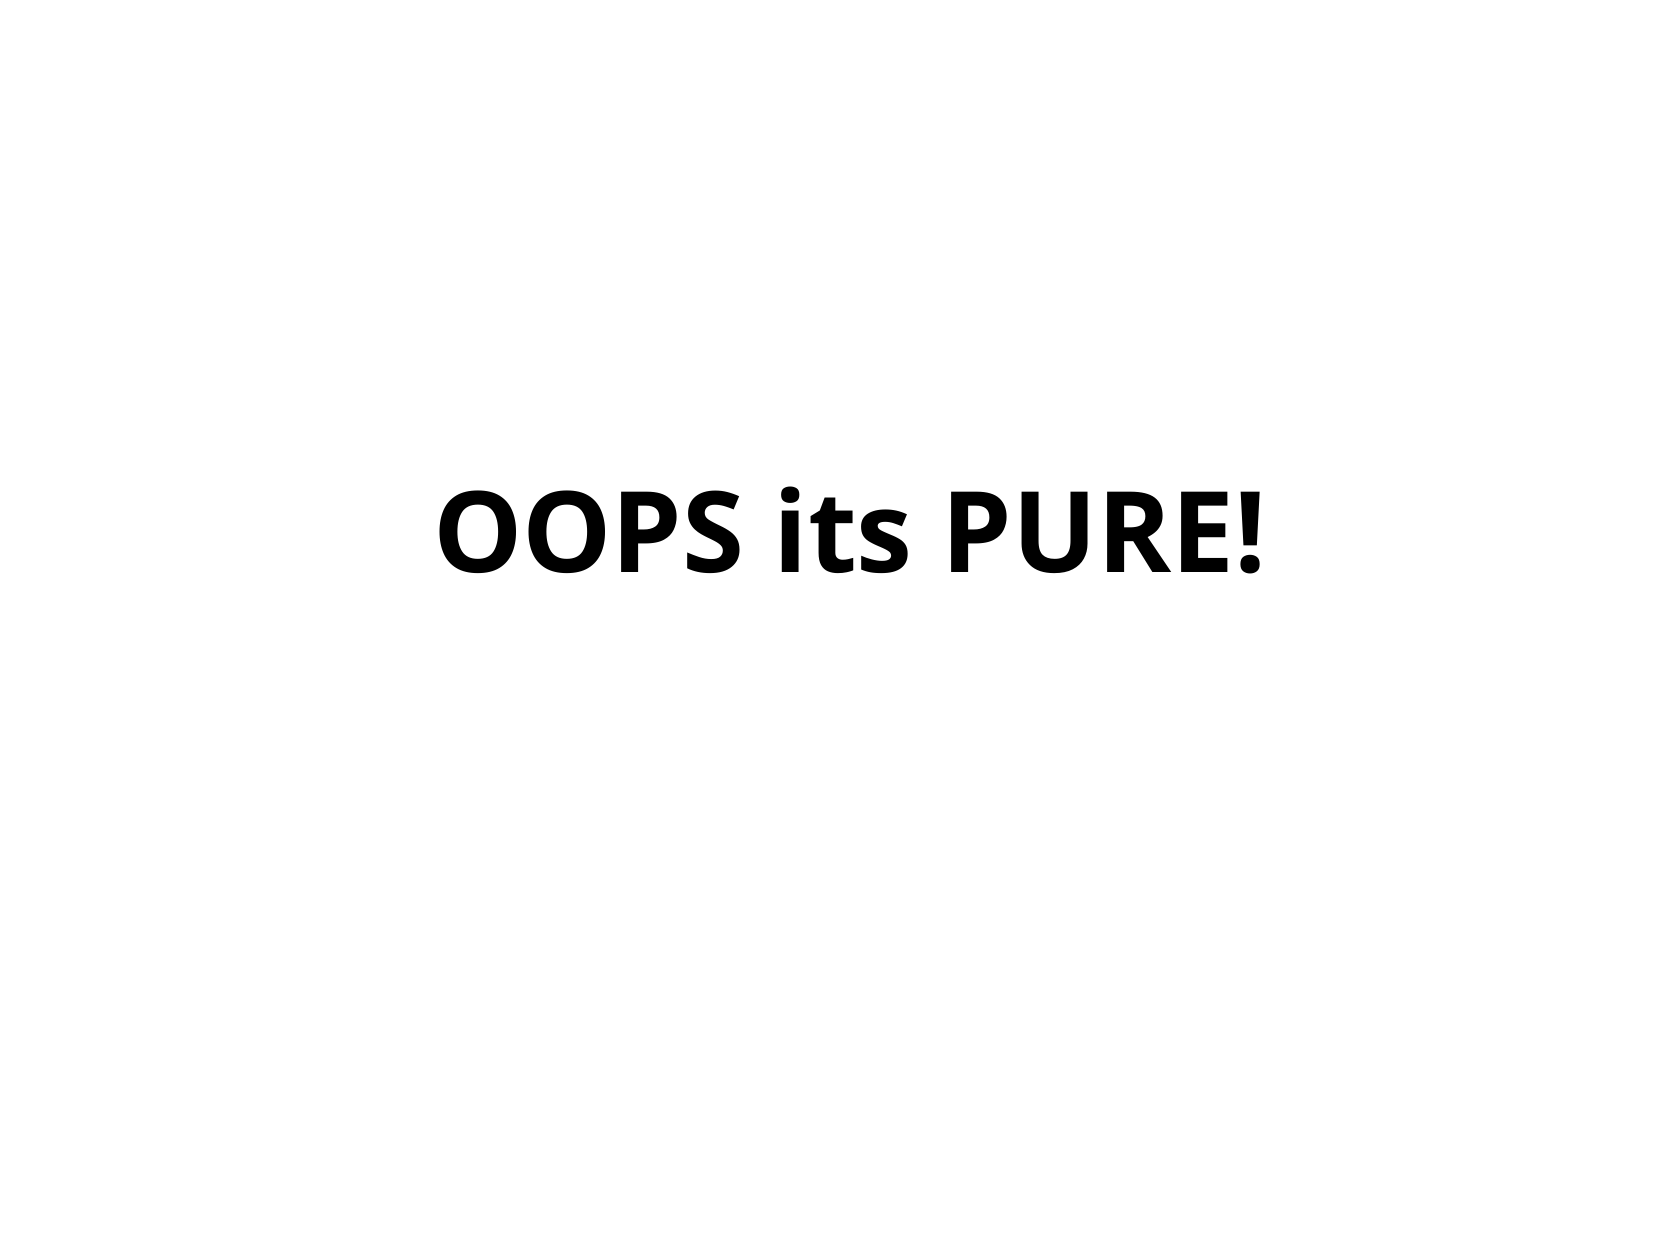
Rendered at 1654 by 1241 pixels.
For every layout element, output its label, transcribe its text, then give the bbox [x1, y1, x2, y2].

title OOPS its PURE! [106, 425, 1595, 633]
